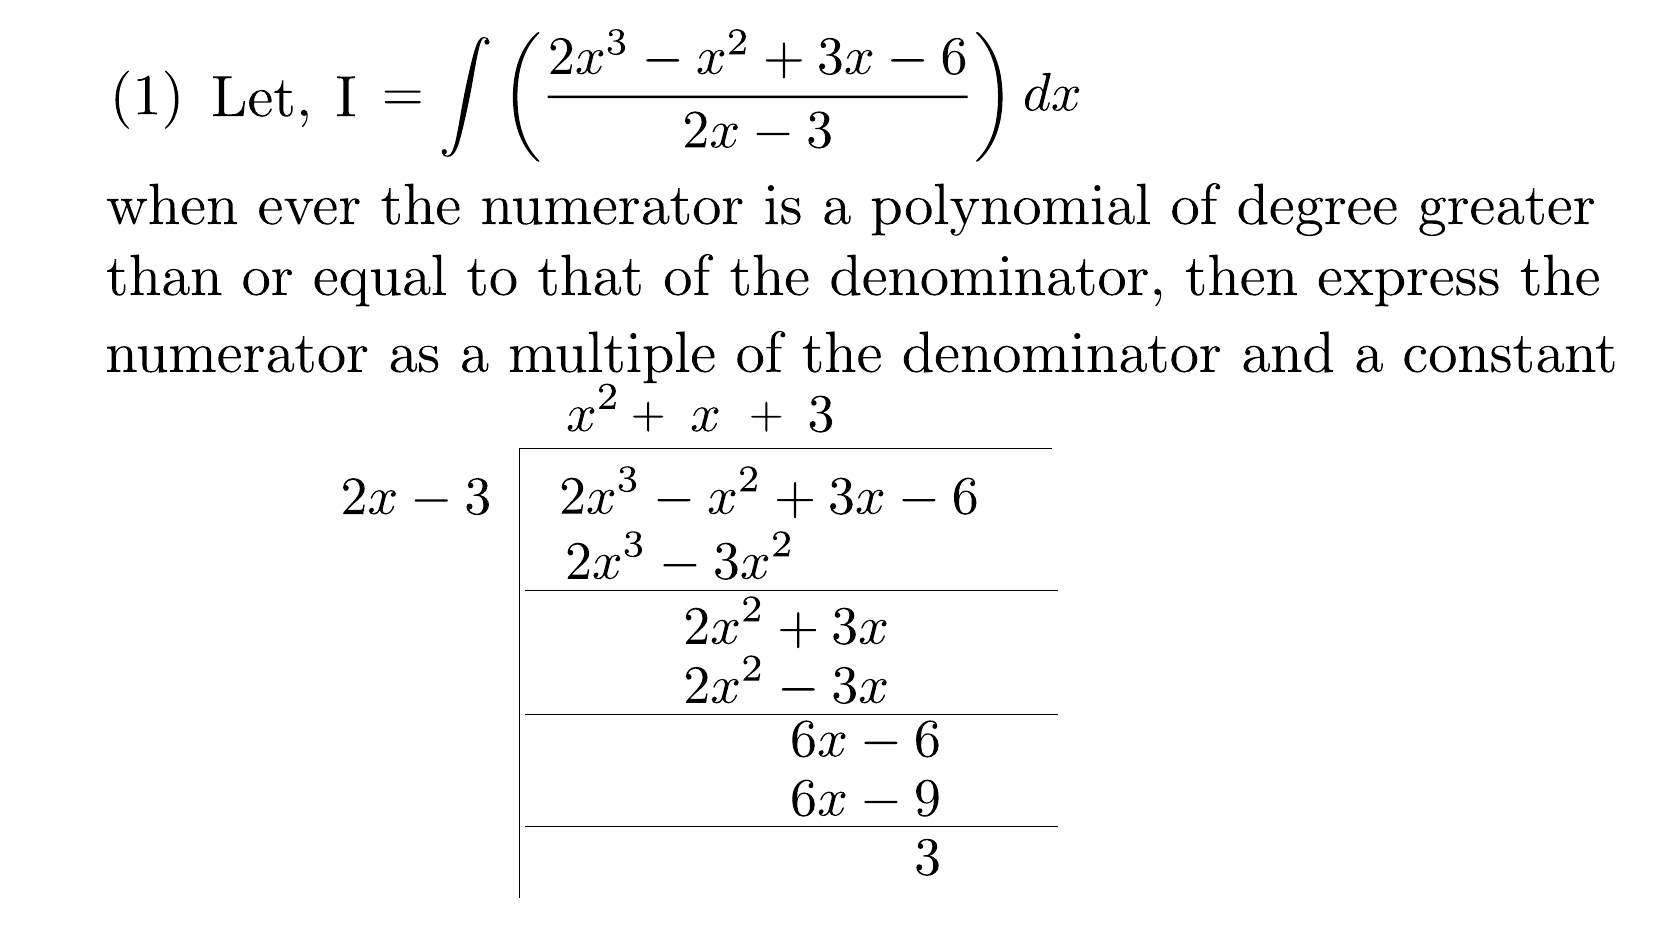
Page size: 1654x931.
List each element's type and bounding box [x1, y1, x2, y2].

text_box [809, 395, 833, 433]
text_box [107, 253, 1599, 307]
text_box [106, 182, 1595, 237]
text_box [691, 407, 719, 432]
title [35, 31, 1607, 880]
text_box [107, 330, 1615, 384]
text_box [343, 478, 489, 516]
text_box [567, 383, 616, 432]
text_box [916, 838, 939, 876]
text_box [384, 29, 1080, 162]
text_box [685, 596, 887, 649]
text_box [561, 466, 977, 519]
text_box [567, 531, 790, 580]
text_box [792, 779, 939, 817]
text_box [750, 401, 782, 432]
text_box [337, 76, 355, 117]
text_box [112, 70, 179, 129]
text_box [632, 401, 664, 432]
text_box [685, 655, 887, 705]
text_box [792, 720, 939, 758]
text_box [213, 76, 308, 128]
